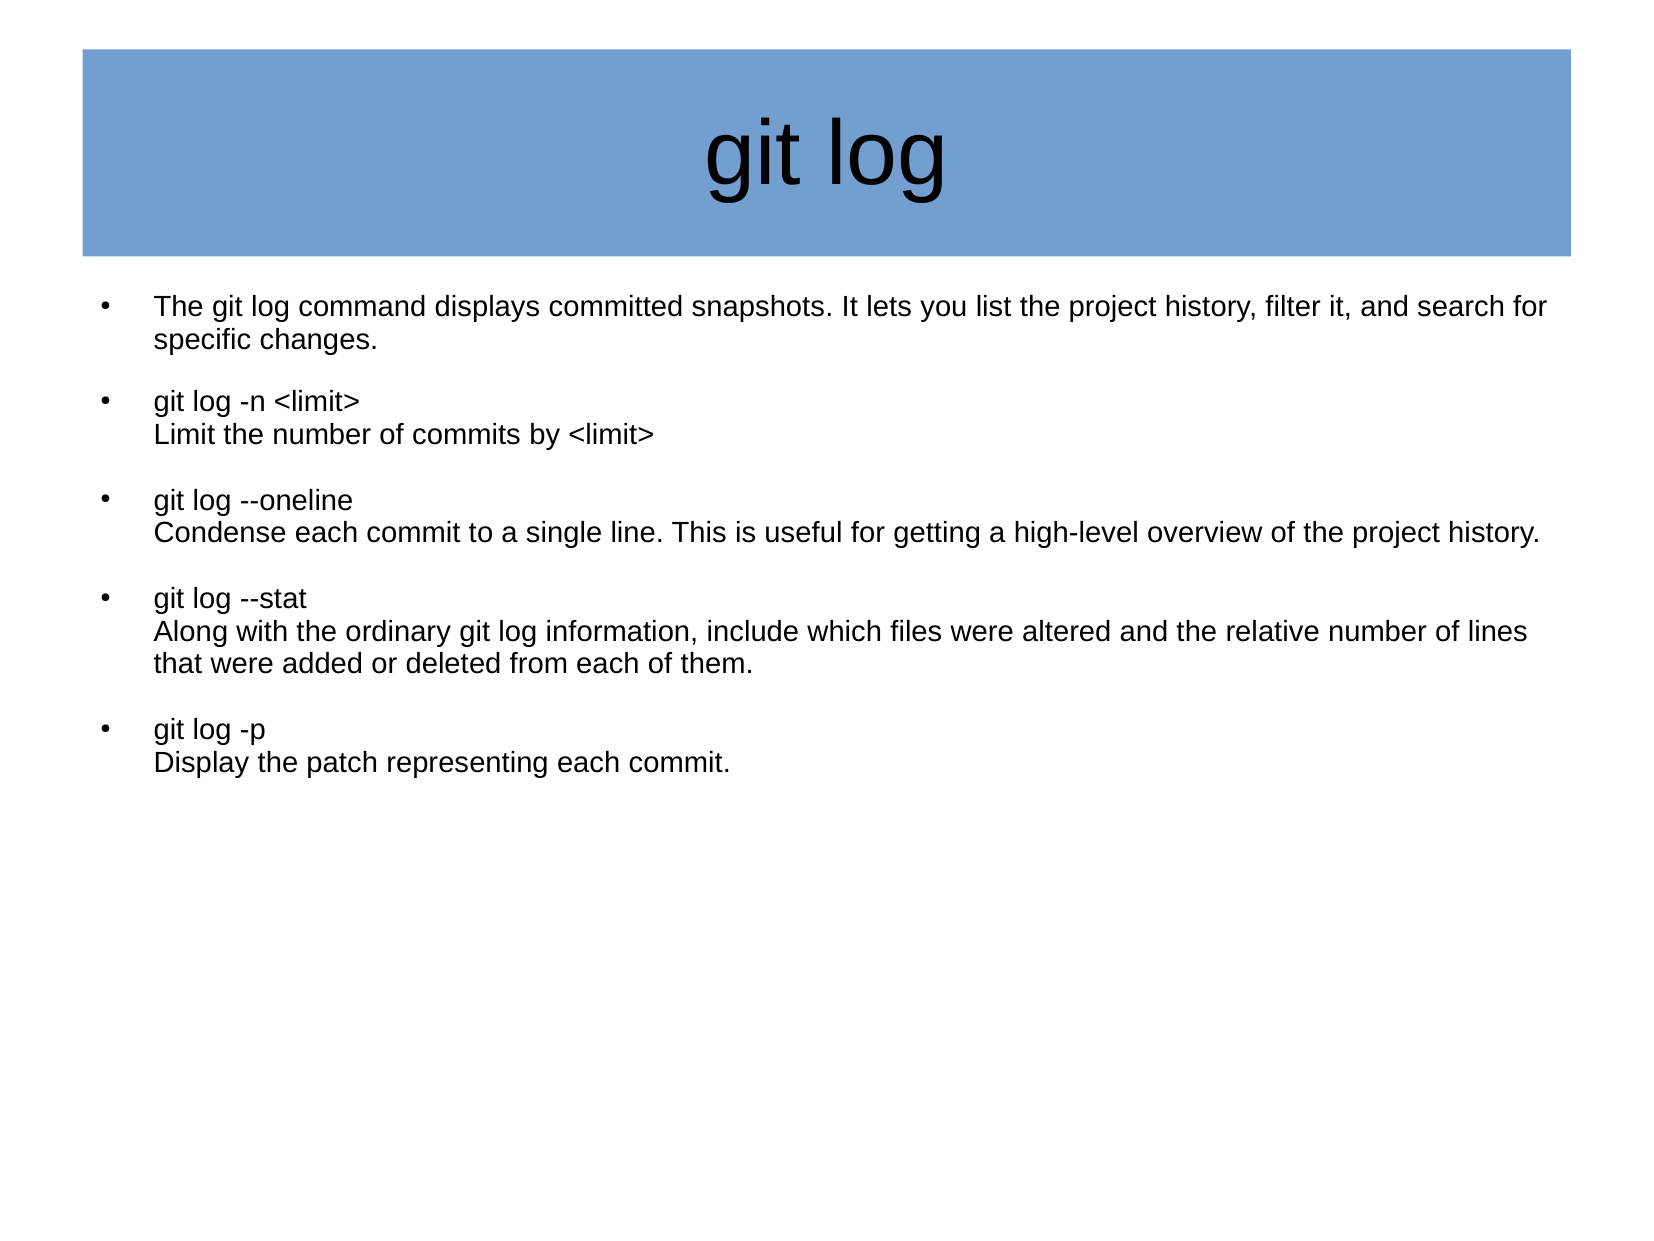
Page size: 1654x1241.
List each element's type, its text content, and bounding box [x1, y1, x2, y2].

title git log [82, 49, 1571, 257]
list The git log command displays committed snapshots. It lets you list the project history, filter it, and search for specific changes. git log -n <limit> Limit the number of commits by <limit> git log --oneline Condense each commit to a single line. This is useful for getting a high-level overview of the project history. git log --stat Along with the ordinary git log information, include which files were altered and the relative number of lines that were added or deleted from each of them. git log -p Display the patch representing each commit. [82, 290, 1571, 1010]
